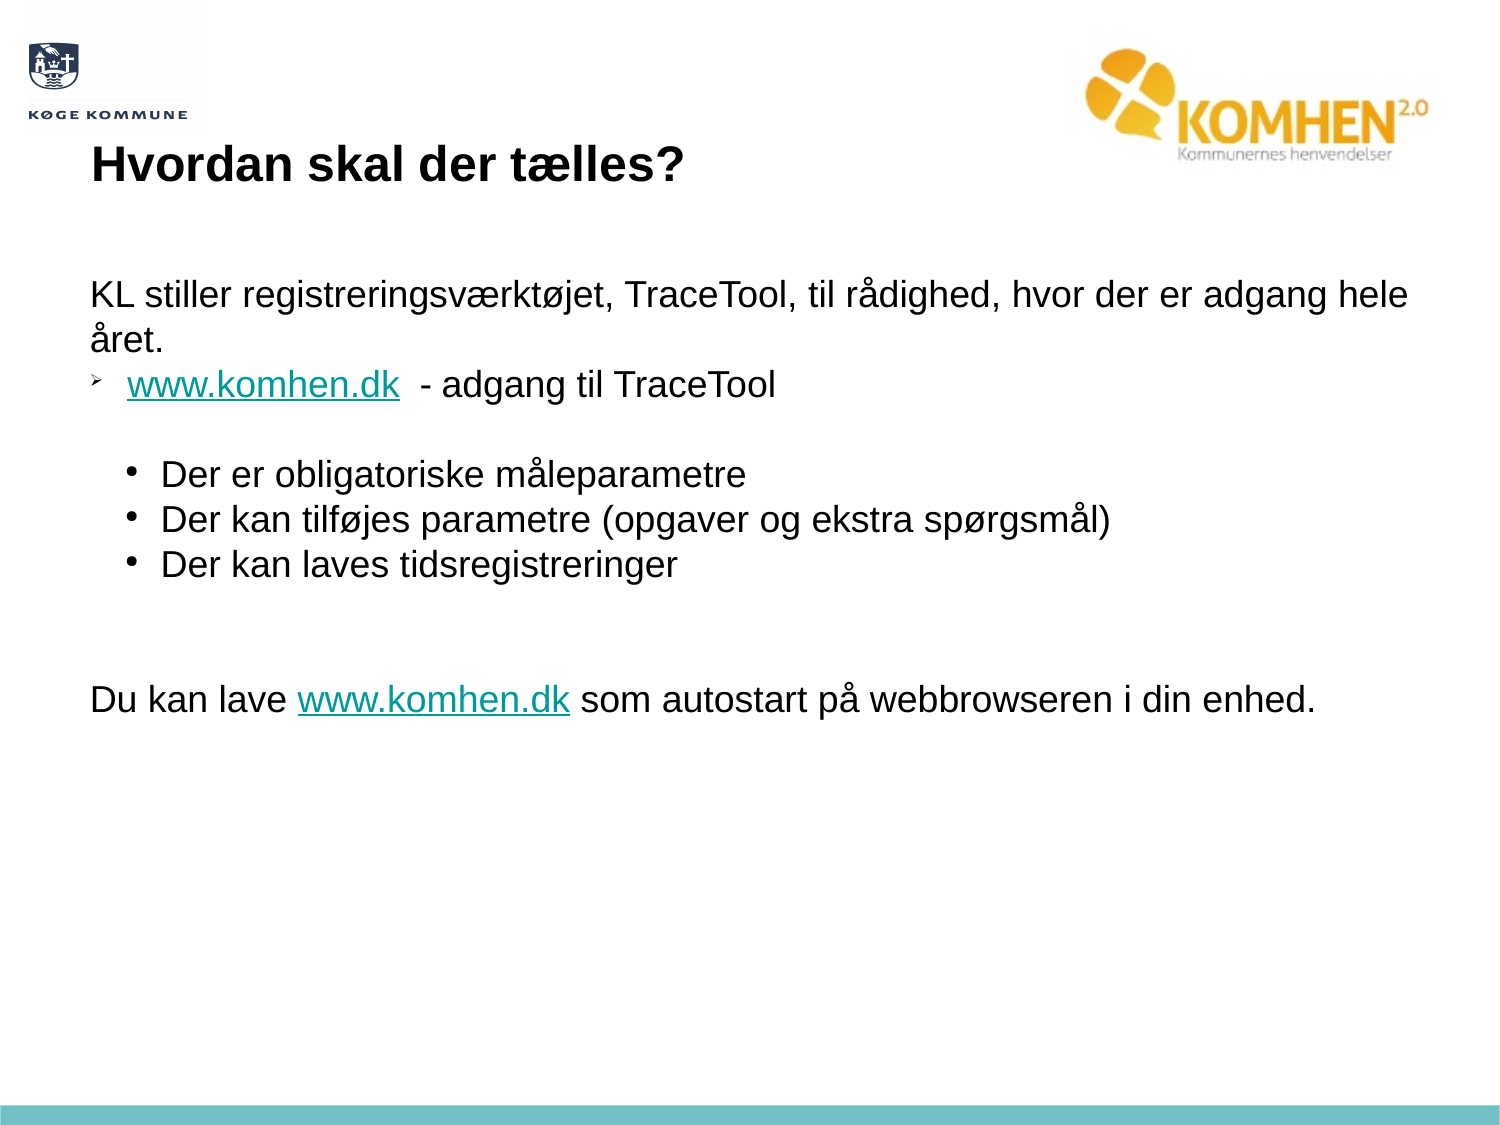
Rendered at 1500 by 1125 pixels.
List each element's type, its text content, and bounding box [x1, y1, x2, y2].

text_box Hvordan skal der tælles? [76, 78, 1427, 245]
picture [1069, 30, 1440, 186]
picture [29, 0, 202, 130]
text_box [0, 1105, 1500, 1125]
text_box KL stiller registreringsværktøjet, TraceTool, til rådighed, hvor der er adgang hele året. www.komhen.dk - adgang til TraceTool Der er obligatoriske måleparametre Der kan tilføjes parametre (opgaver og ekstra spørgsmål) Der kan laves tidsregistreringer Du kan lave www.komhen.dk som autostart på webbrowseren i din enhed. [75, 262, 1425, 1005]
